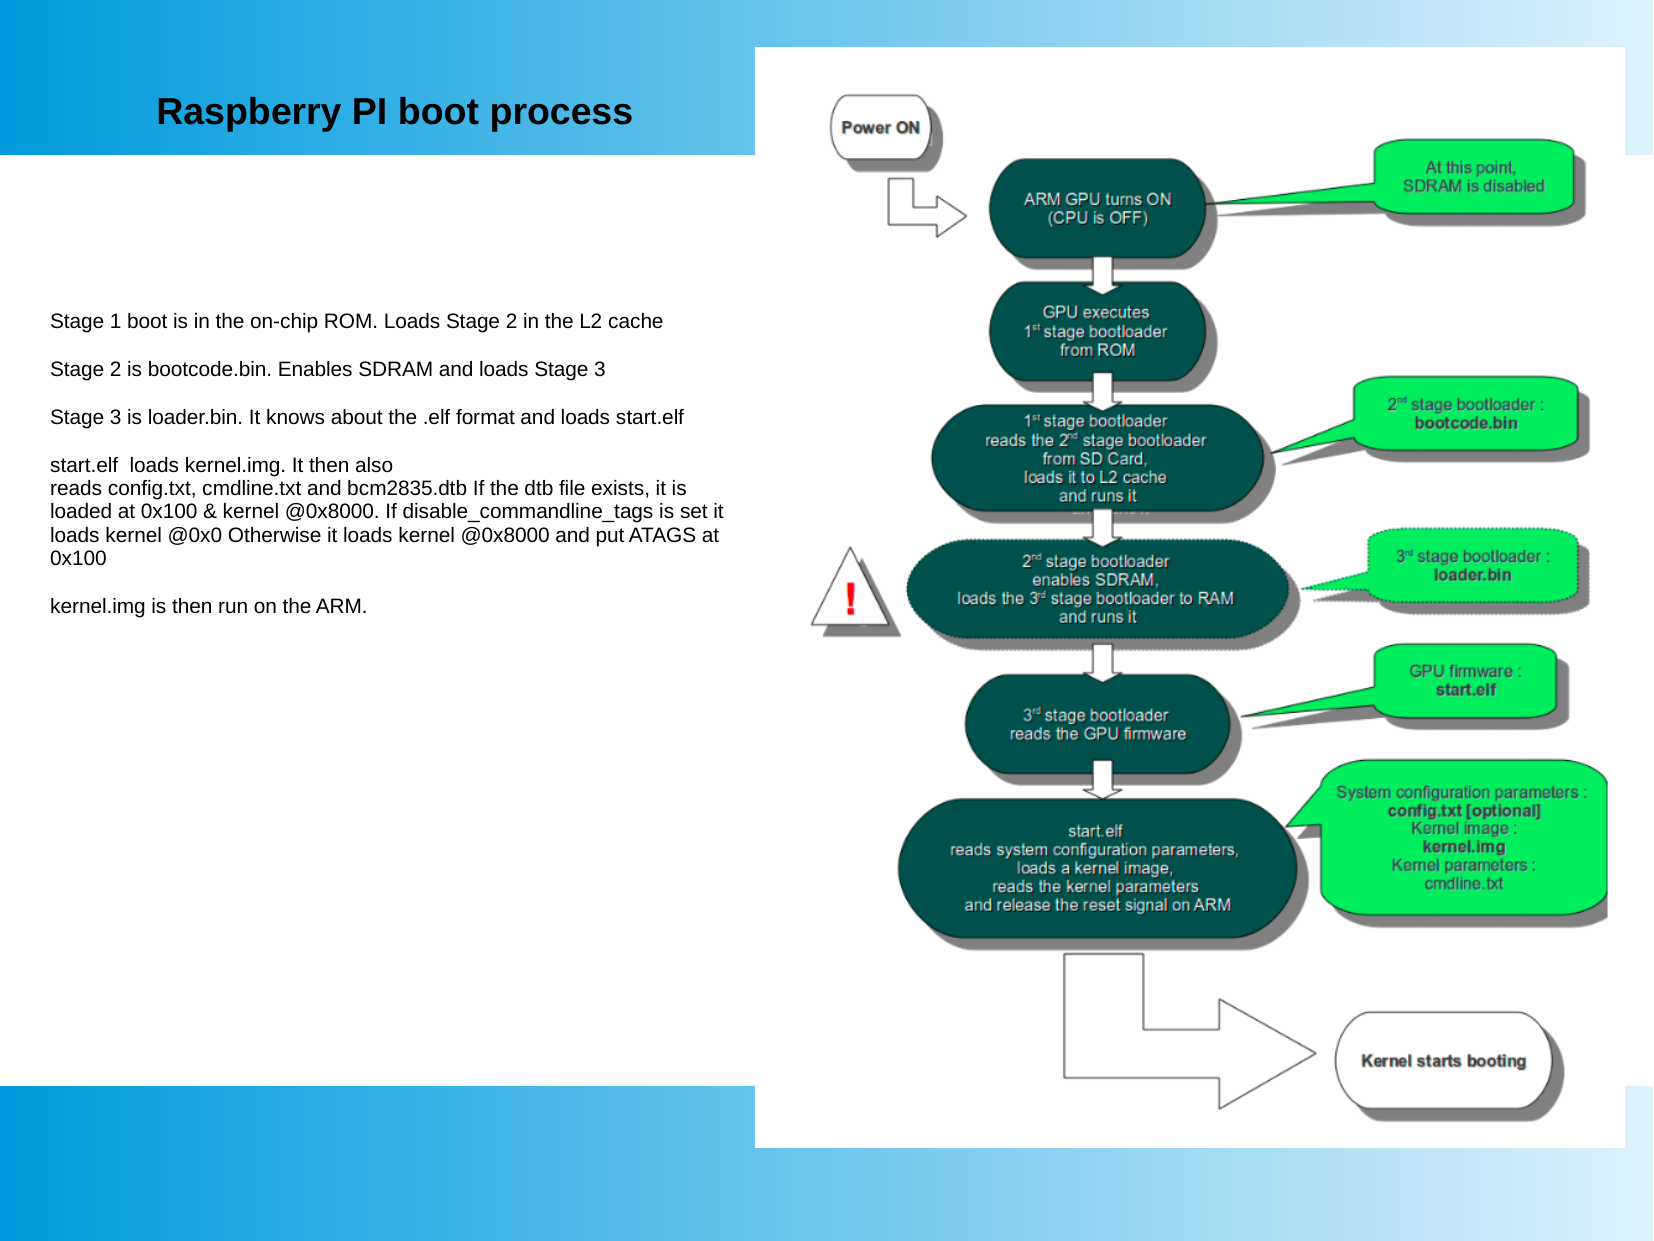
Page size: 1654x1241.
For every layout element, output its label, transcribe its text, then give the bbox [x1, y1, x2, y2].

picture [755, 47, 1625, 1148]
text_box Raspberry PI boot process [141, 82, 674, 140]
text_box Stage 1 boot is in the on-chip ROM. Loads Stage 2 in the L2 cache Stage 2 is bootcode.bin. Enables SDRAM and loads Stage 3 Stage 3 is loader.bin. It knows about the .elf format and loads start.elf start.elf loads kernel.img. It then also reads config.txt, cmdline.txt and bcm2835.dtb If the dtb file exists, it is loaded at 0x100 & kernel @0x8000. If disable_commandline_tags is set it loads kernel @0x0 Otherwise it loads kernel @0x8000 and put ATAGS at 0x100 kernel.img is then run on the ARM. [35, 302, 750, 674]
